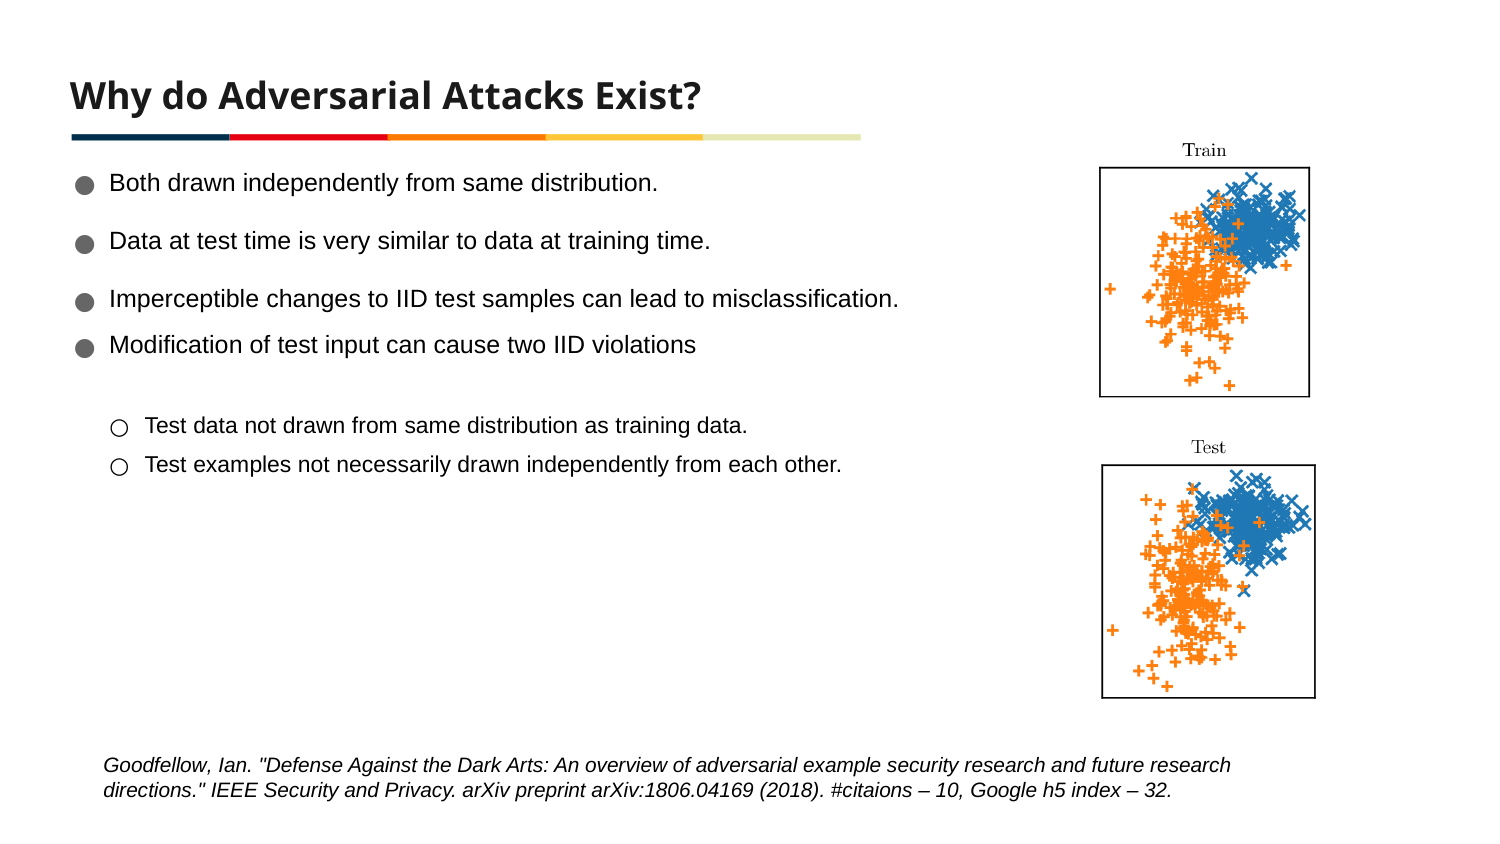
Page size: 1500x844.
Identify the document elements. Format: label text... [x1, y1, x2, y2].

text_box Both drawn independently from same distribution. Data at test time is very similar to data at training time. Imperceptible changes to IID test samples can lead to misclassification. Modification of test input can cause two IID violations Test data not drawn from same distribution as training data. Test examples not necessarily drawn independently from each other. [59, 154, 1134, 786]
text_box Goodfellow, Ian. "Defense Against the Dark Arts: An overview of adversarial example security research and future research directions." IEEE Security and Privacy. arXiv preprint arXiv:1806.04169 (2018). #citaions – 10, Google h5 index – 32. [88, 744, 1353, 806]
picture [1074, 118, 1336, 727]
picture [71, 130, 875, 142]
title Why do Adversarial Attacks Exist? [54, 56, 1317, 145]
